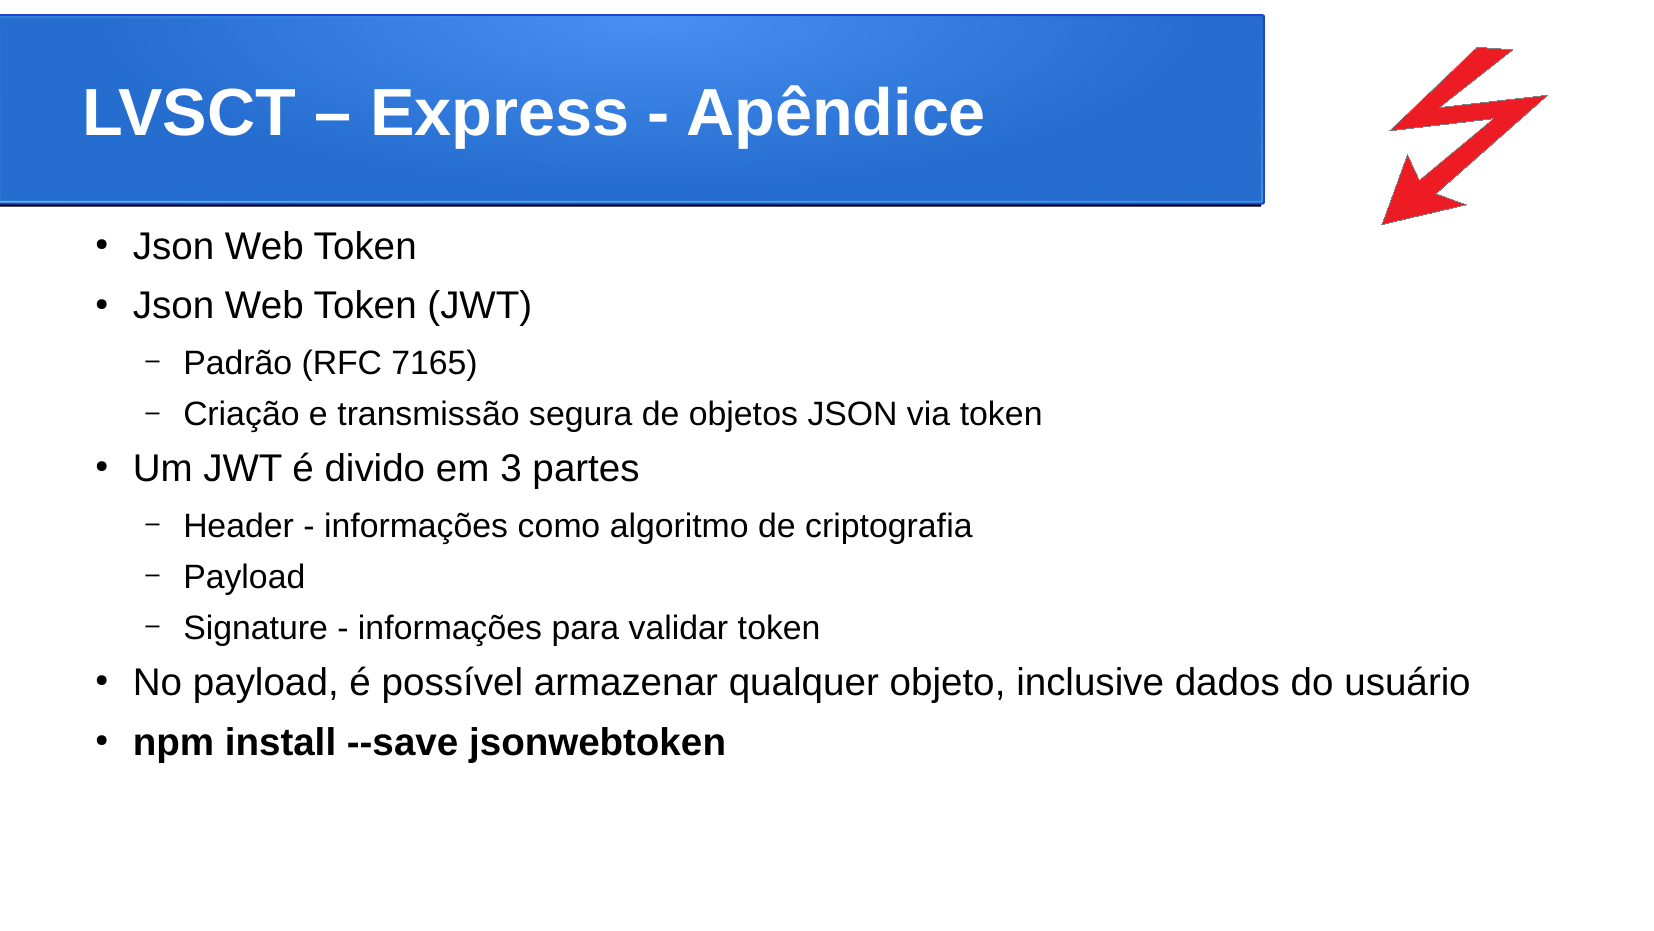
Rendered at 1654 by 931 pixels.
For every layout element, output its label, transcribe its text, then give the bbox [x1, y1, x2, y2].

title LVSCT – Express - Apêndice [82, 35, 1235, 189]
text_box [1381, 47, 1548, 225]
list Json Web Token Json Web Token (JWT) Padrão (RFC 7165) Criação e transmissão segura de objetos JSON via token Um JWT é divido em 3 partes Header - informações como algoritmo de criptografia Payload Signature - informações para validar token No payload, é possível armazenar qualquer objeto, inclusive dados do usuário npm install --save jsonwebtoken [82, 224, 1571, 764]
